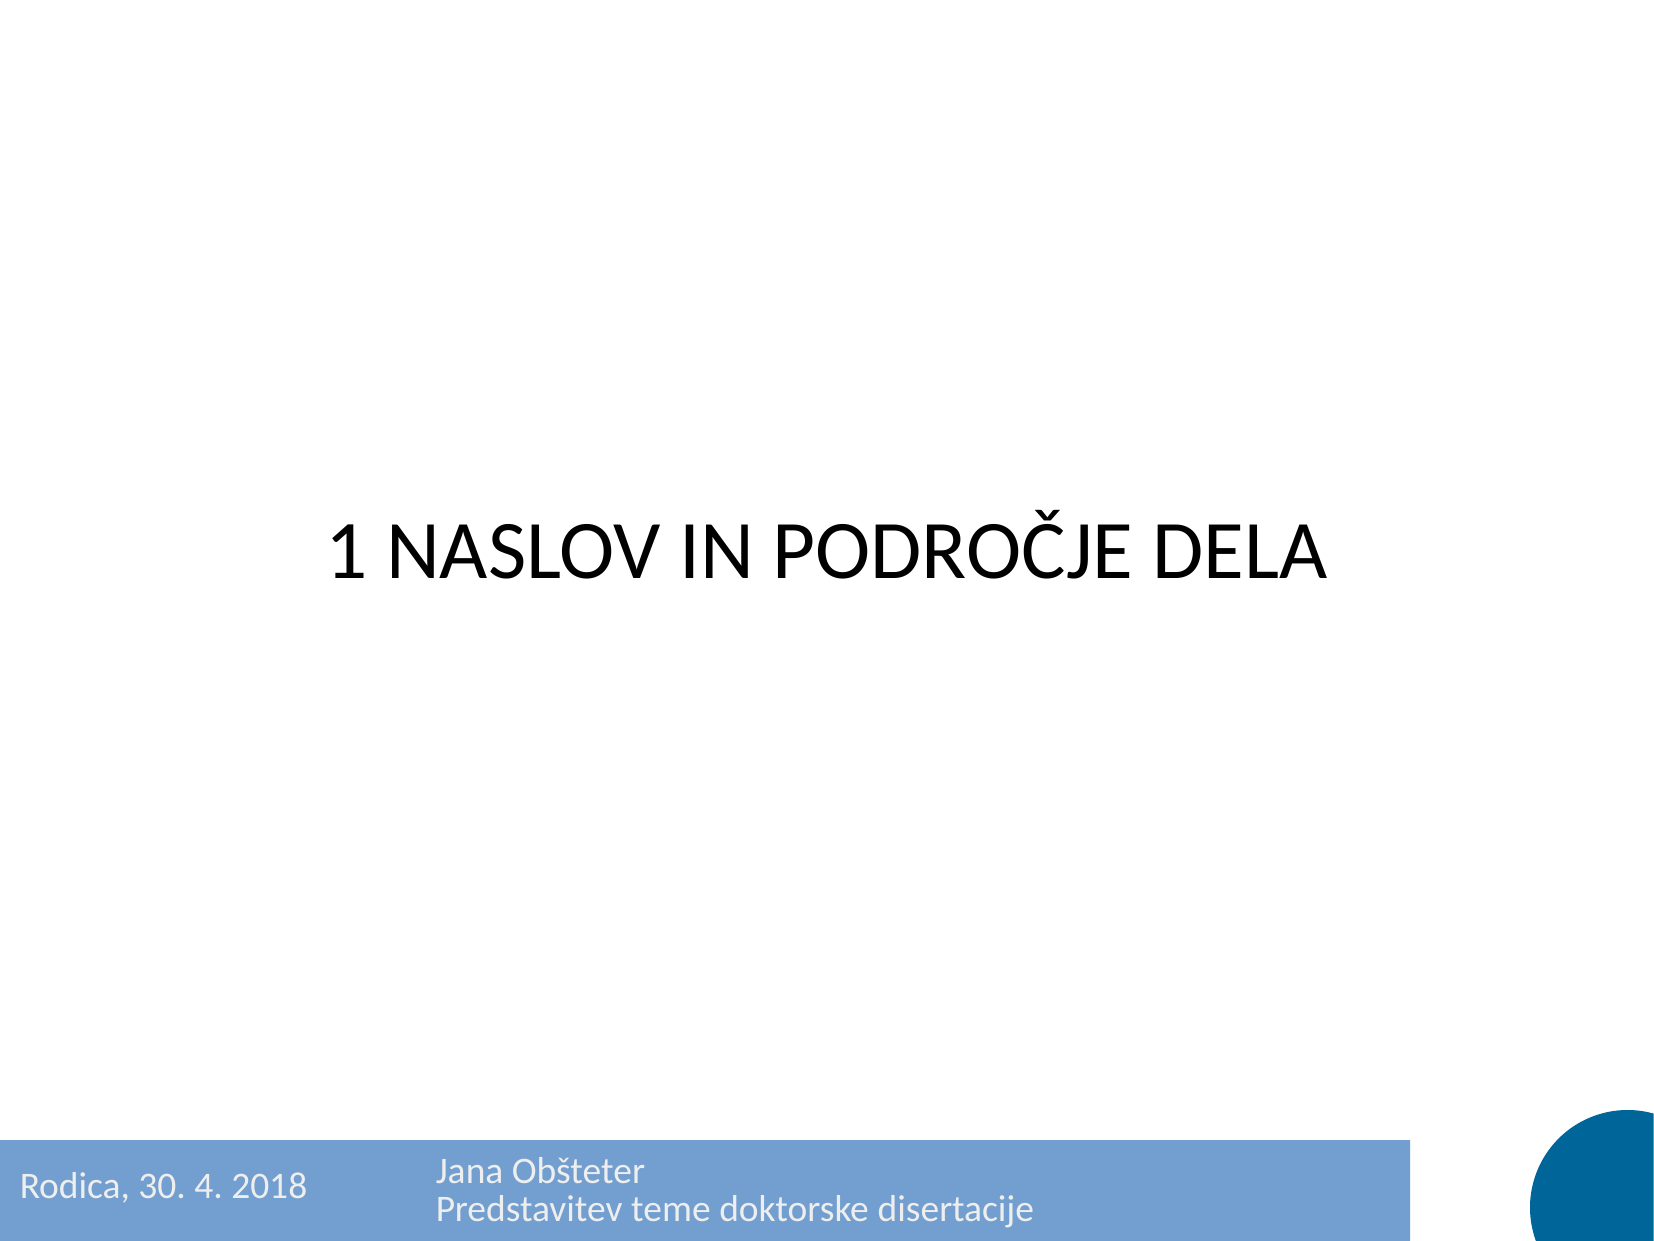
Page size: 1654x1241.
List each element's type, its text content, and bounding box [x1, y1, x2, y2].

list 1 NASLOV IN PODROČJE DELA [82, 290, 1571, 1010]
